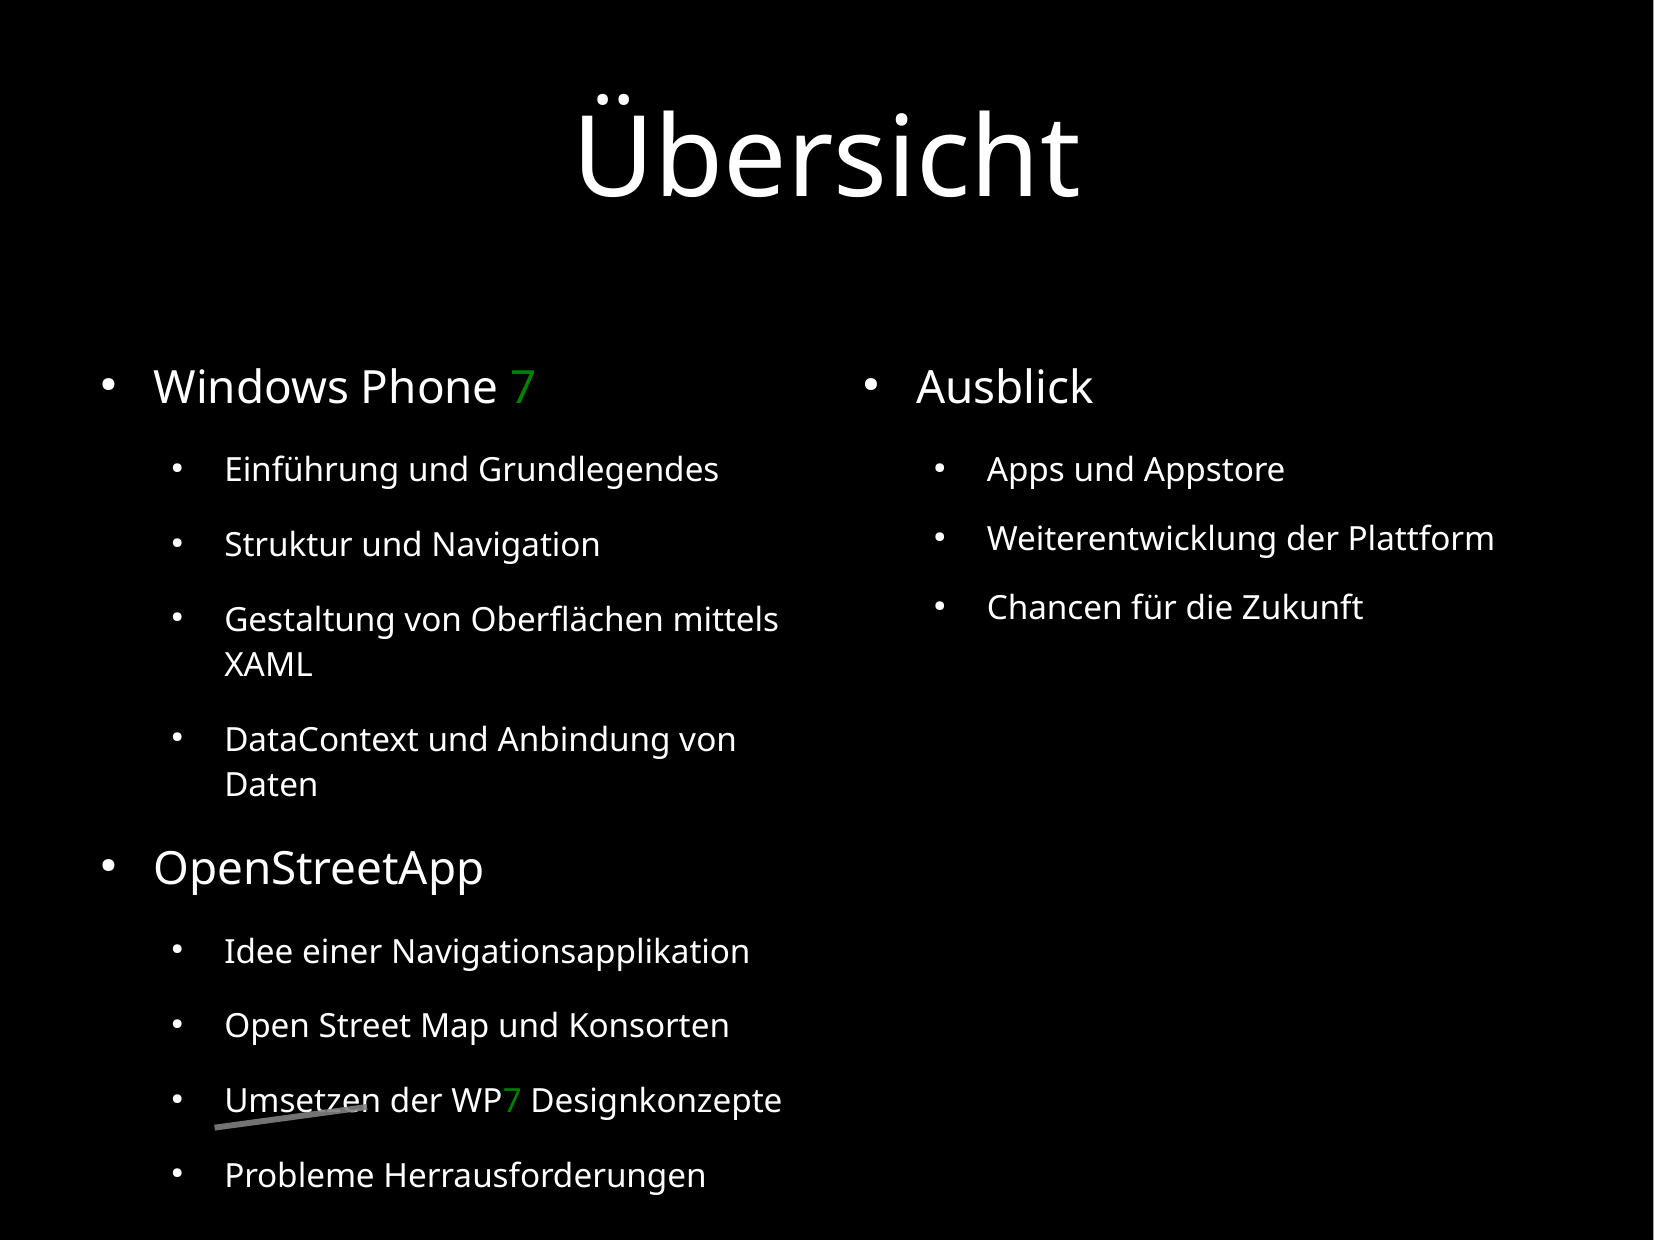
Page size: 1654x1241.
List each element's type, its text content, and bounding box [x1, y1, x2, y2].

list Ausblick Apps und Appstore Weiterentwicklung der Plattform Chancen für die Zukunft [845, 354, 1572, 1173]
title Übersicht [82, 49, 1571, 257]
list Windows Phone 7 Einführung und Grundlegendes Struktur und Navigation Gestaltung von Oberflächen mittels XAML DataContext und Anbindung von Daten OpenStreetApp Idee einer Navigationsapplikation Open Street Map und Konsorten Umsetzen der WP7 Designkonzepte Probleme Herrausforderungen [82, 354, 809, 1173]
